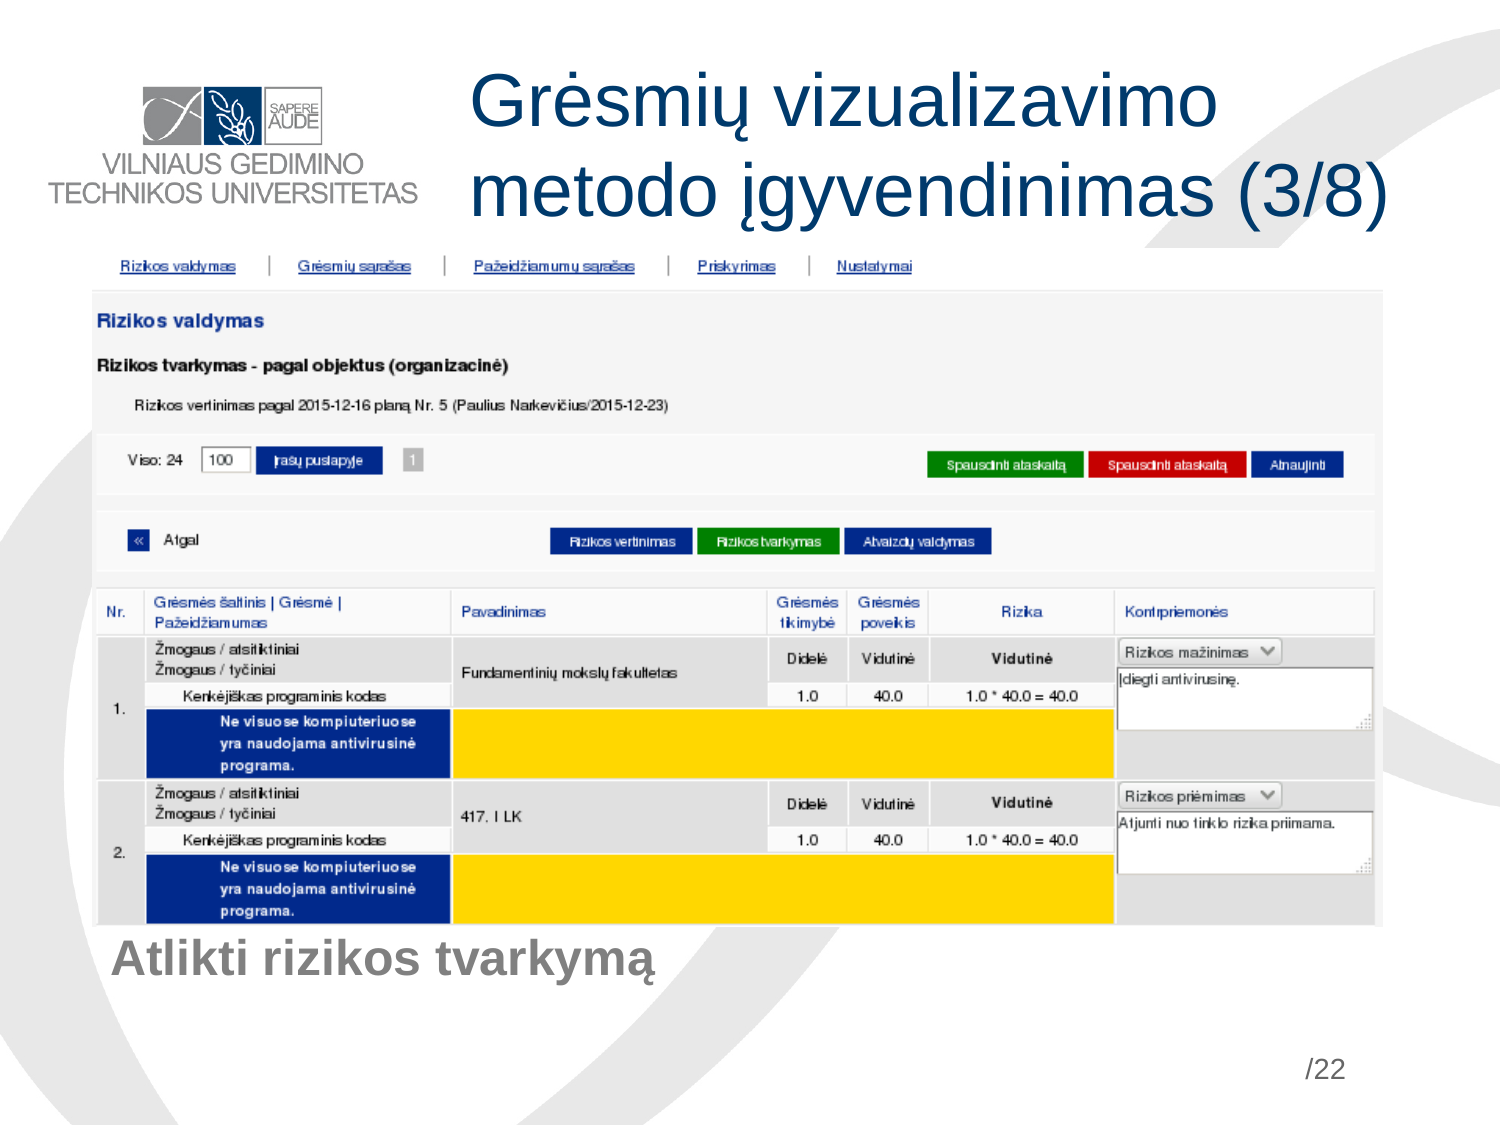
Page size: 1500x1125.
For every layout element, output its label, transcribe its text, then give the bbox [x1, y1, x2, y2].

text_box /22 [1290, 1042, 1447, 1103]
text_box Grėsmių vizualizavimo metodo įgyvendinimas (3/8) [454, 19, 1500, 265]
picture [0, 0, 1500, 1125]
text_box Atlikti rizikos tvarkymą [95, 927, 671, 993]
